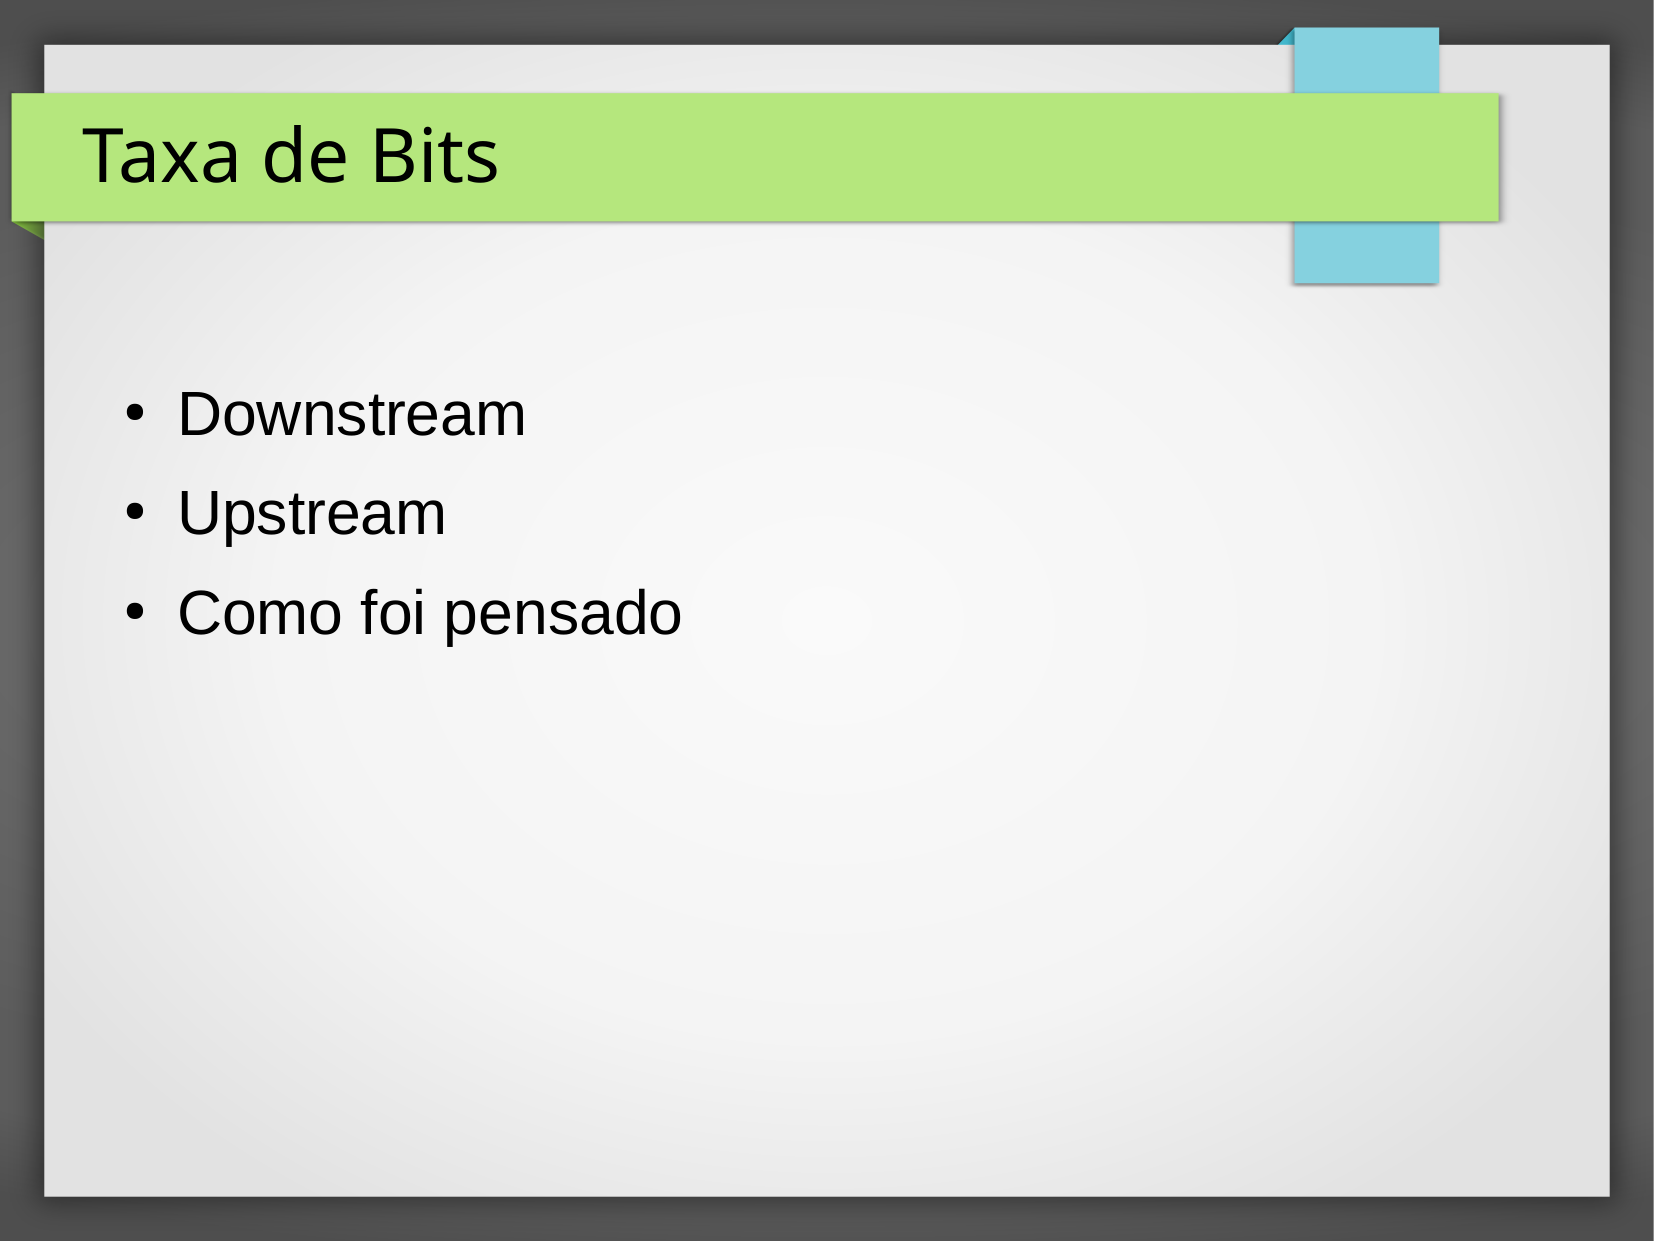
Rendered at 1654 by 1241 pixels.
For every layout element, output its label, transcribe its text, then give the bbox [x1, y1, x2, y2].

list Downstream Upstream Como foi pensado [106, 379, 1595, 1099]
title Taxa de Bits [82, 94, 1264, 213]
picture [0, 0, 1654, 1241]
